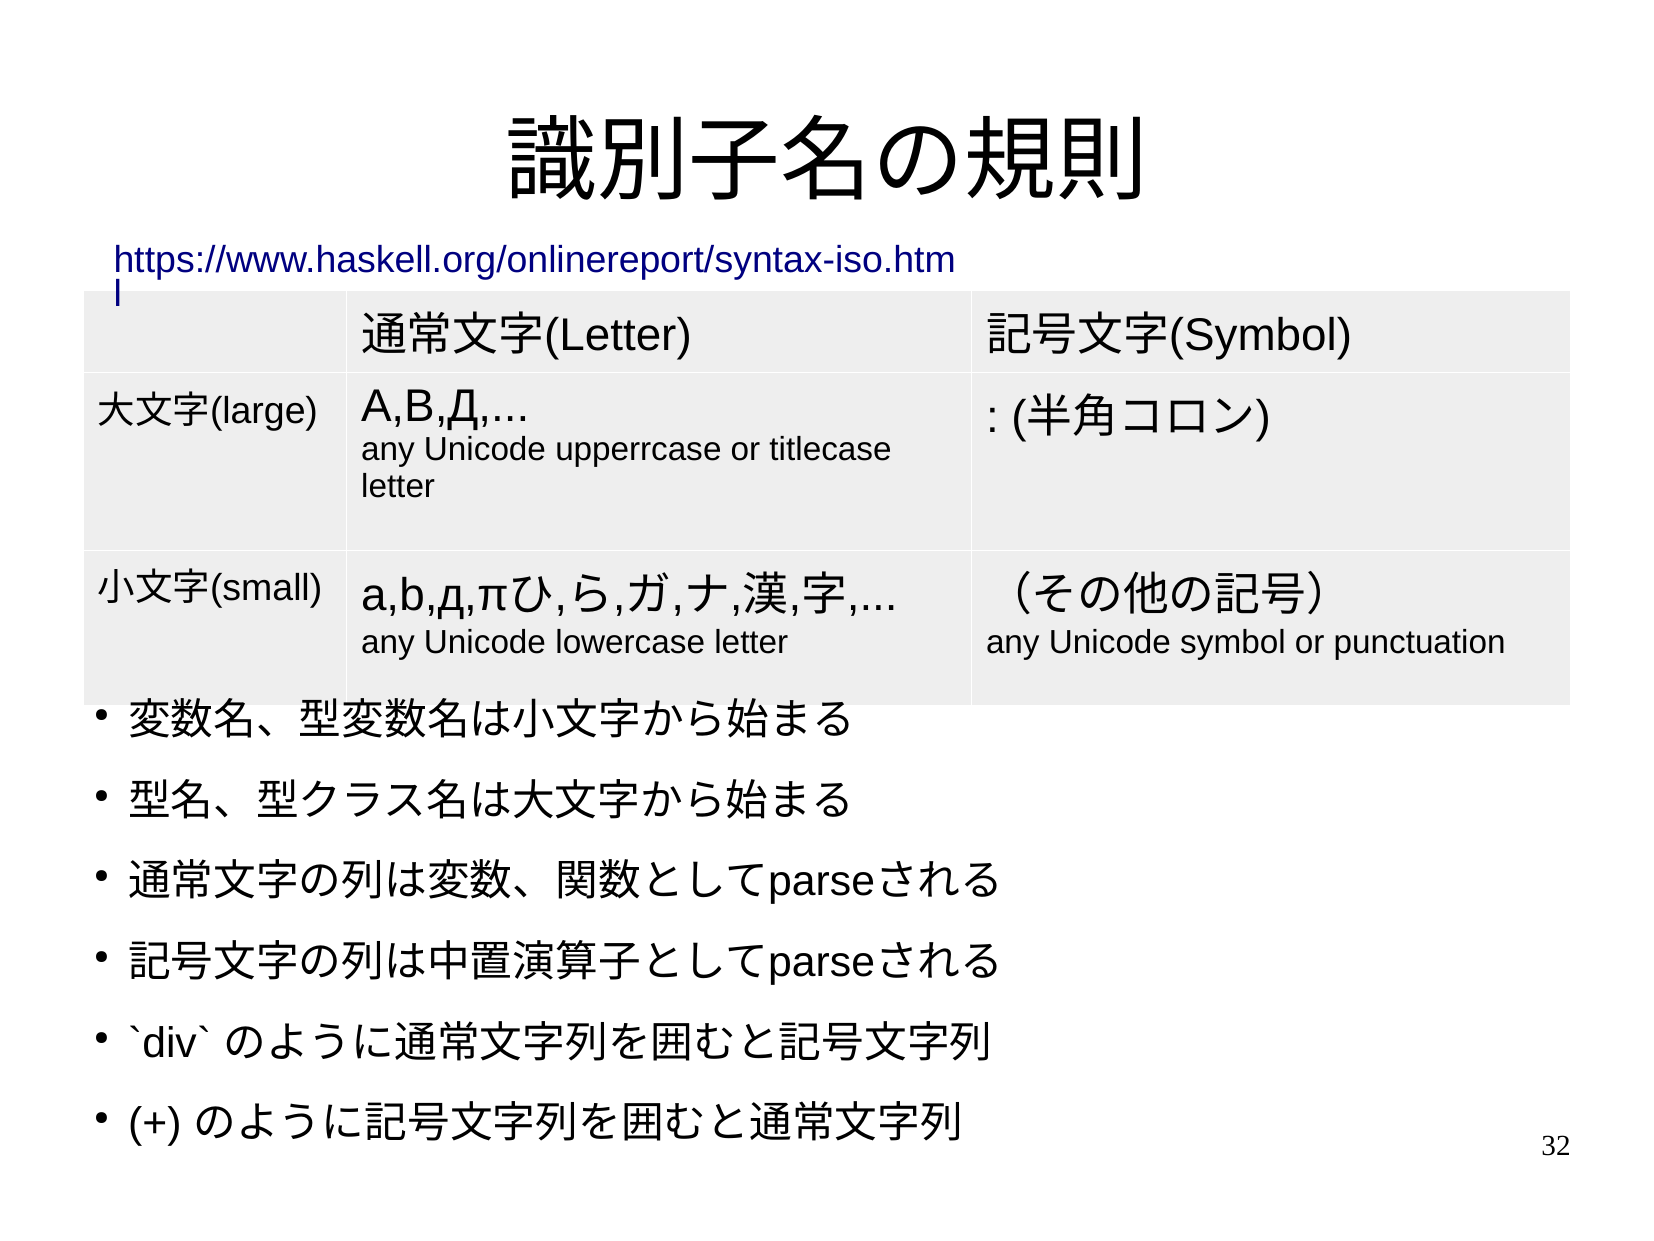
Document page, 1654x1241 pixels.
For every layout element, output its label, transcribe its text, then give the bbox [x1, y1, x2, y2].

table_header 通常文字(Letter) [347, 326, 971, 372]
list 変数名、型変数名は小文字から始まる 型名、型クラス名は大文字から始まる 通常文字の列は変数、関数としてparseされる 記号文字の列は中置演算子としてparseされる `div` のように通常文字列を囲むと記号文字列 (+) のように記号文字列を囲むと通常文字列 [82, 685, 1571, 1158]
table_cell 大文字(large) [84, 373, 346, 550]
table_cell （その他の記号） any Unicode symbol or punctuation [972, 551, 1570, 685]
table_cell A,B,Д,... any Unicode upperrcase or titlecase letter [347, 373, 971, 550]
table_cell a,b,д,πひ,ら,ガ,ナ,漢,字,... any Unicode lowercase letter [347, 551, 971, 685]
table_cell 小文字(small) [84, 551, 346, 685]
table_header [84, 291, 346, 372]
title 識別子名の規則 [82, 49, 1571, 257]
table_header 記号文字(Symbol) [972, 291, 1570, 372]
table_cell : (半角コロン) [972, 373, 1570, 550]
text_box https://www.haskell.org/onlinereport/syntax-iso.html [98, 230, 977, 326]
